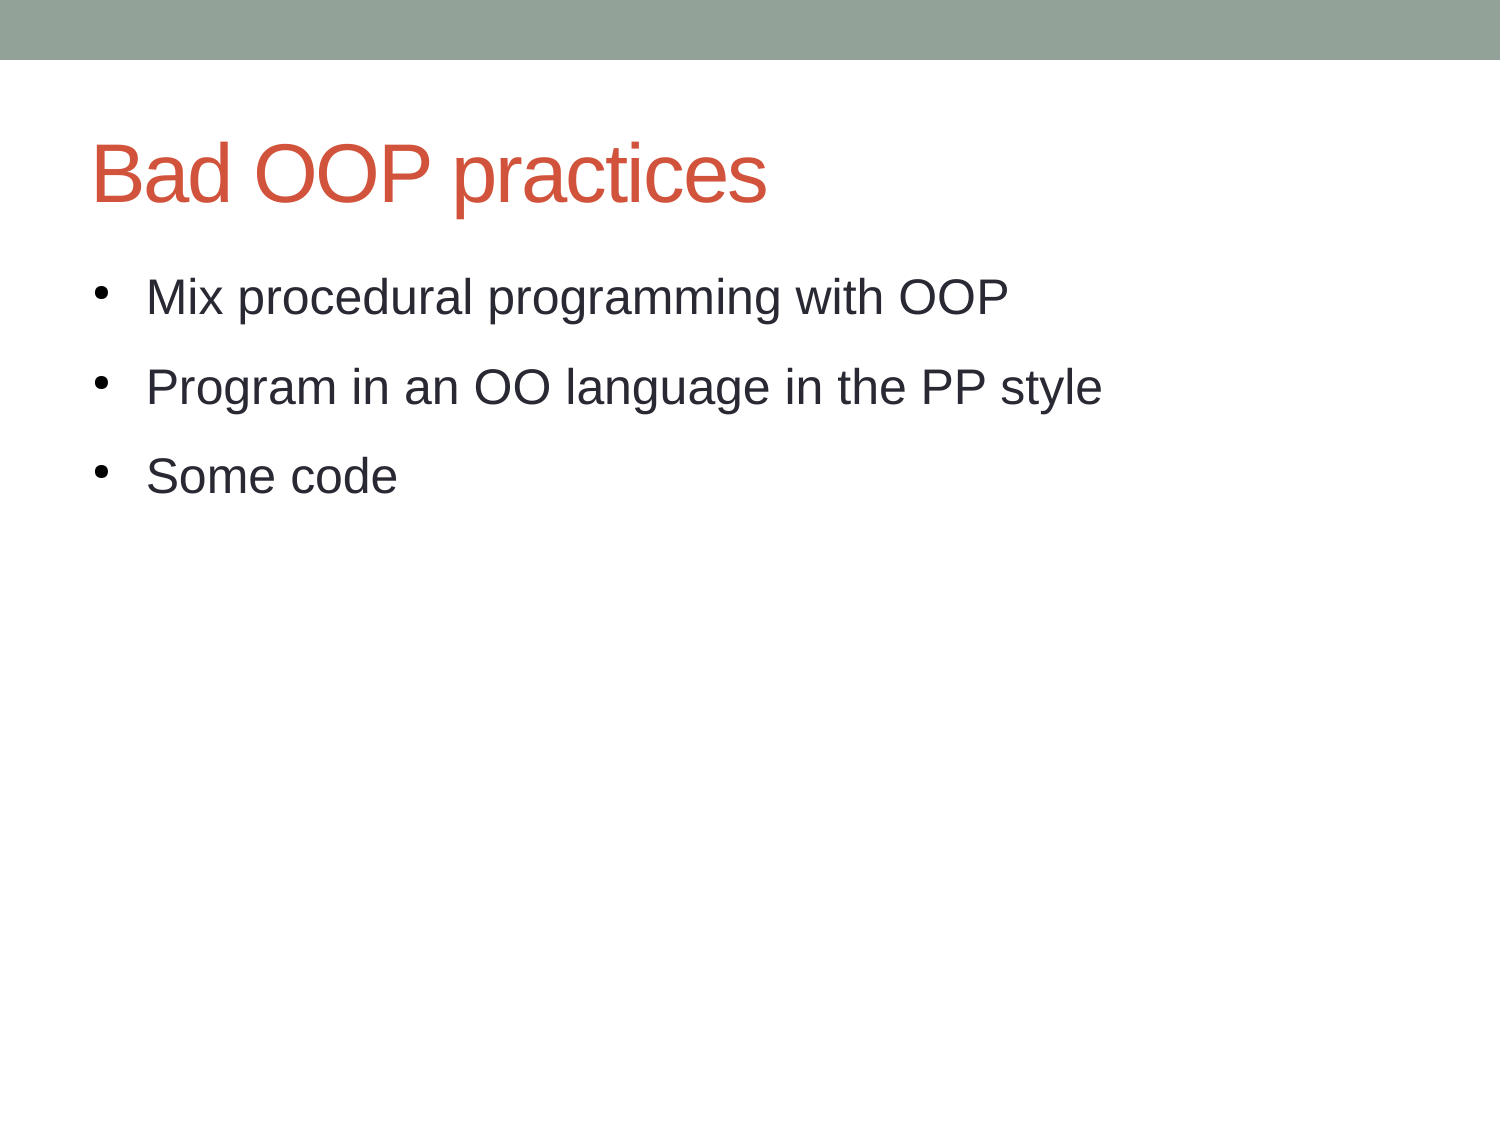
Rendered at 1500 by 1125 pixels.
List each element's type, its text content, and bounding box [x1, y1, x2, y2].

list Mix procedural programming with OOP Program in an OO language in the PP style Some code [75, 264, 1425, 1065]
title Bad OOP practices [75, 87, 1425, 250]
